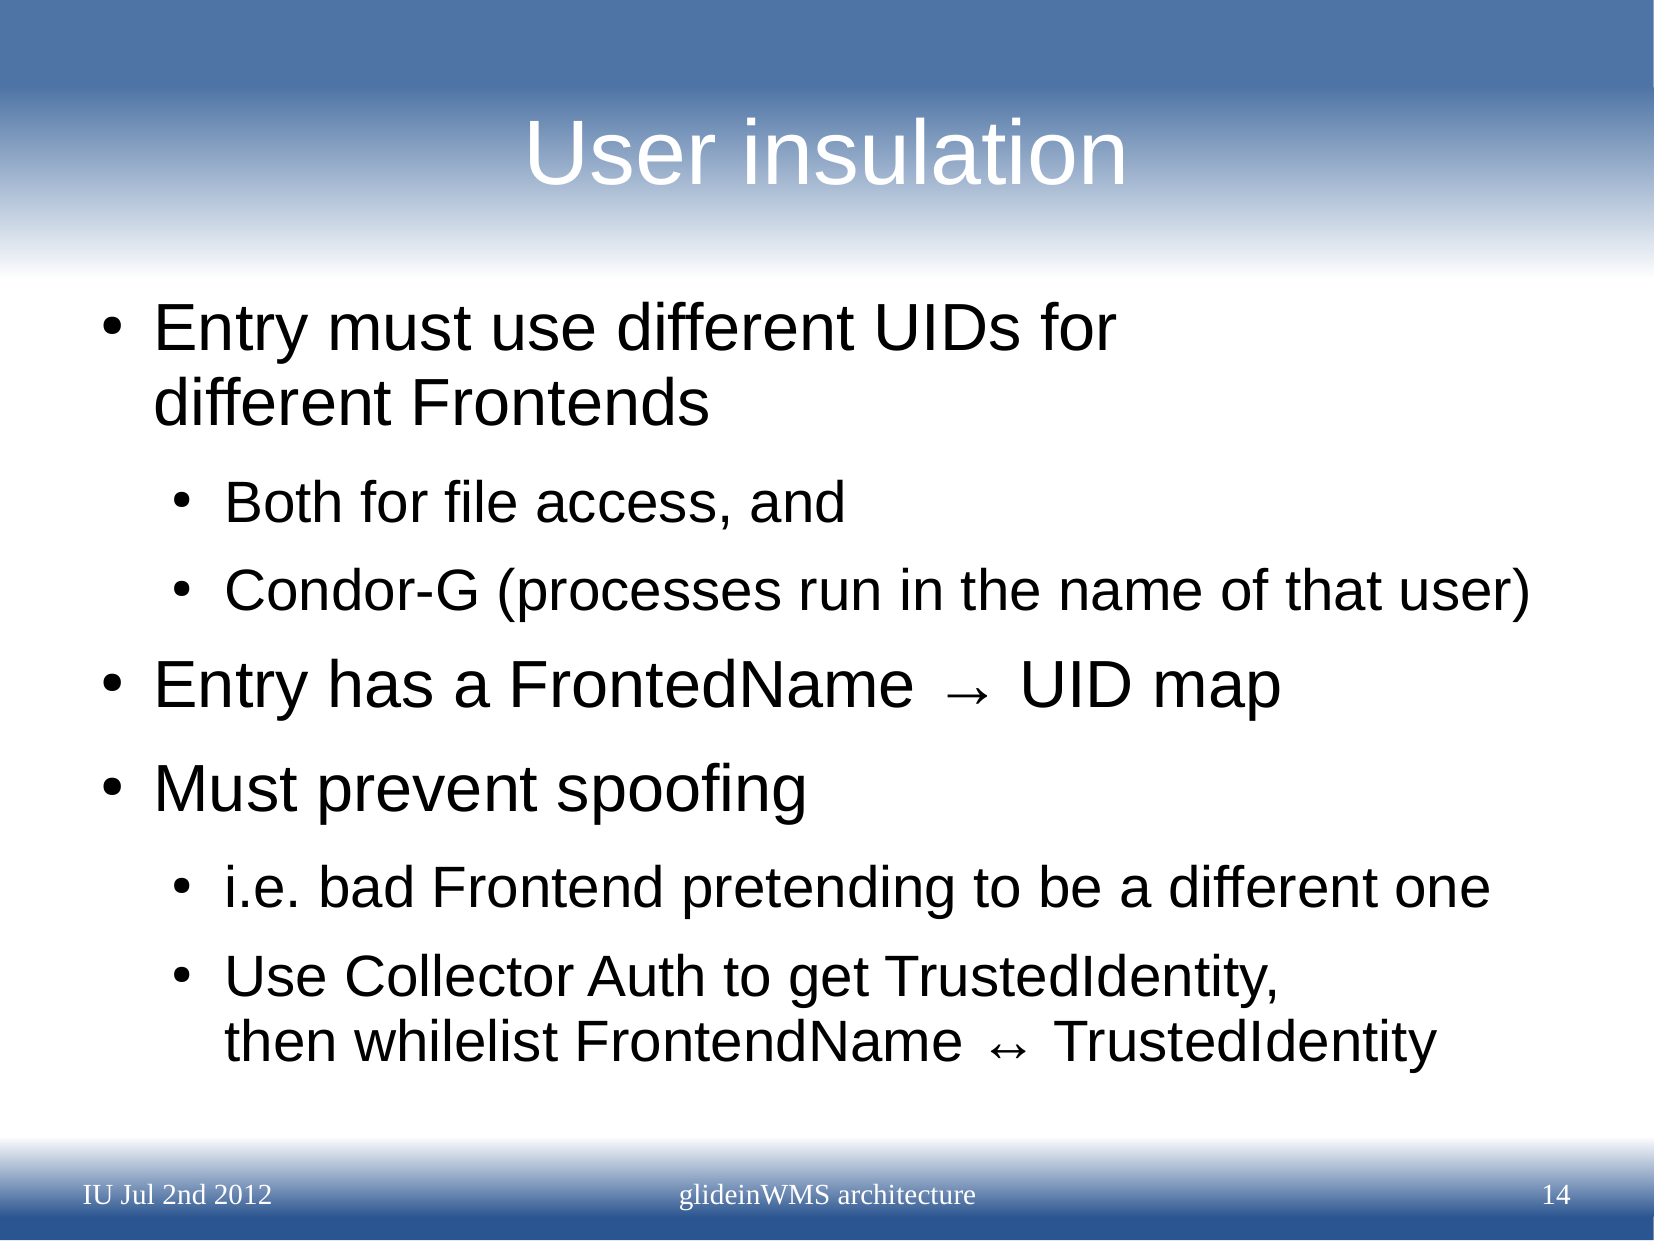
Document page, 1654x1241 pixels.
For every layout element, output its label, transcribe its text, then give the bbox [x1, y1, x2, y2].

title User insulation [82, 56, 1571, 250]
list Entry must use different UIDs for different Frontends Both for file access, and Condor-G (processes run in the name of that user) Entry has a FrontedName → UID map Must prevent spoofing i.e. bad Frontend pretending to be a different one Use Collector Auth to get TrustedIdentity, then whilelist FrontendName ↔ TrustedIdentity [82, 290, 1571, 1109]
